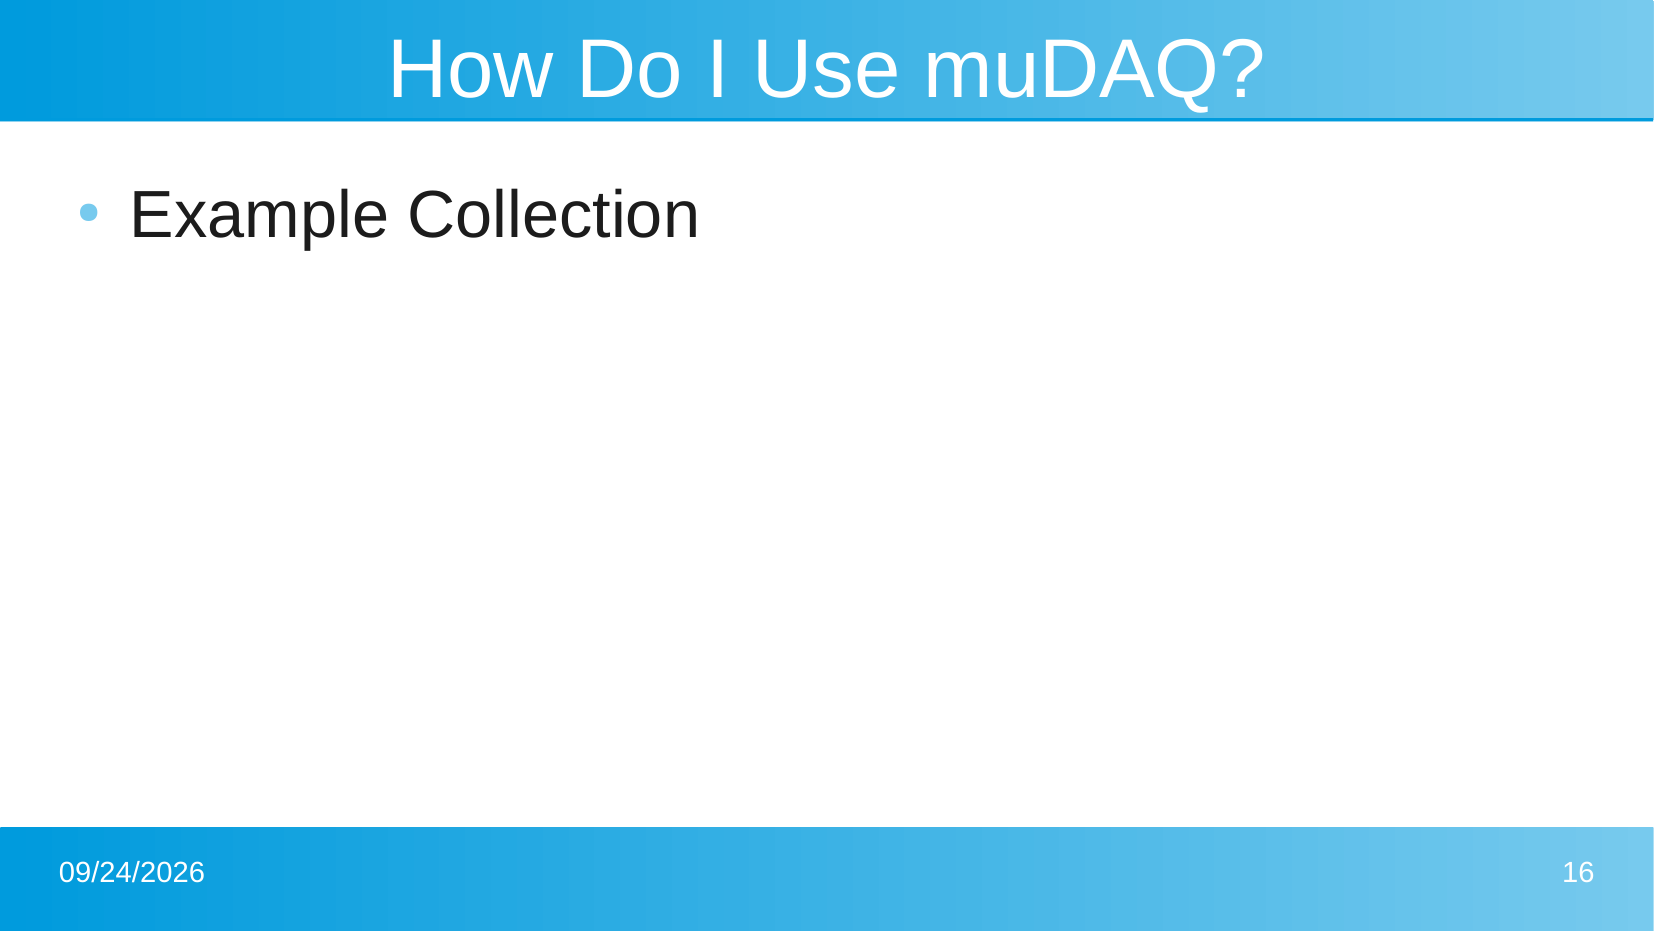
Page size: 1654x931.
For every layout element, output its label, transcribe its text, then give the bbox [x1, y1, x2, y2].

list Example Collection [59, 177, 1595, 768]
title How Do I Use muDAQ? [59, 22, 1595, 116]
